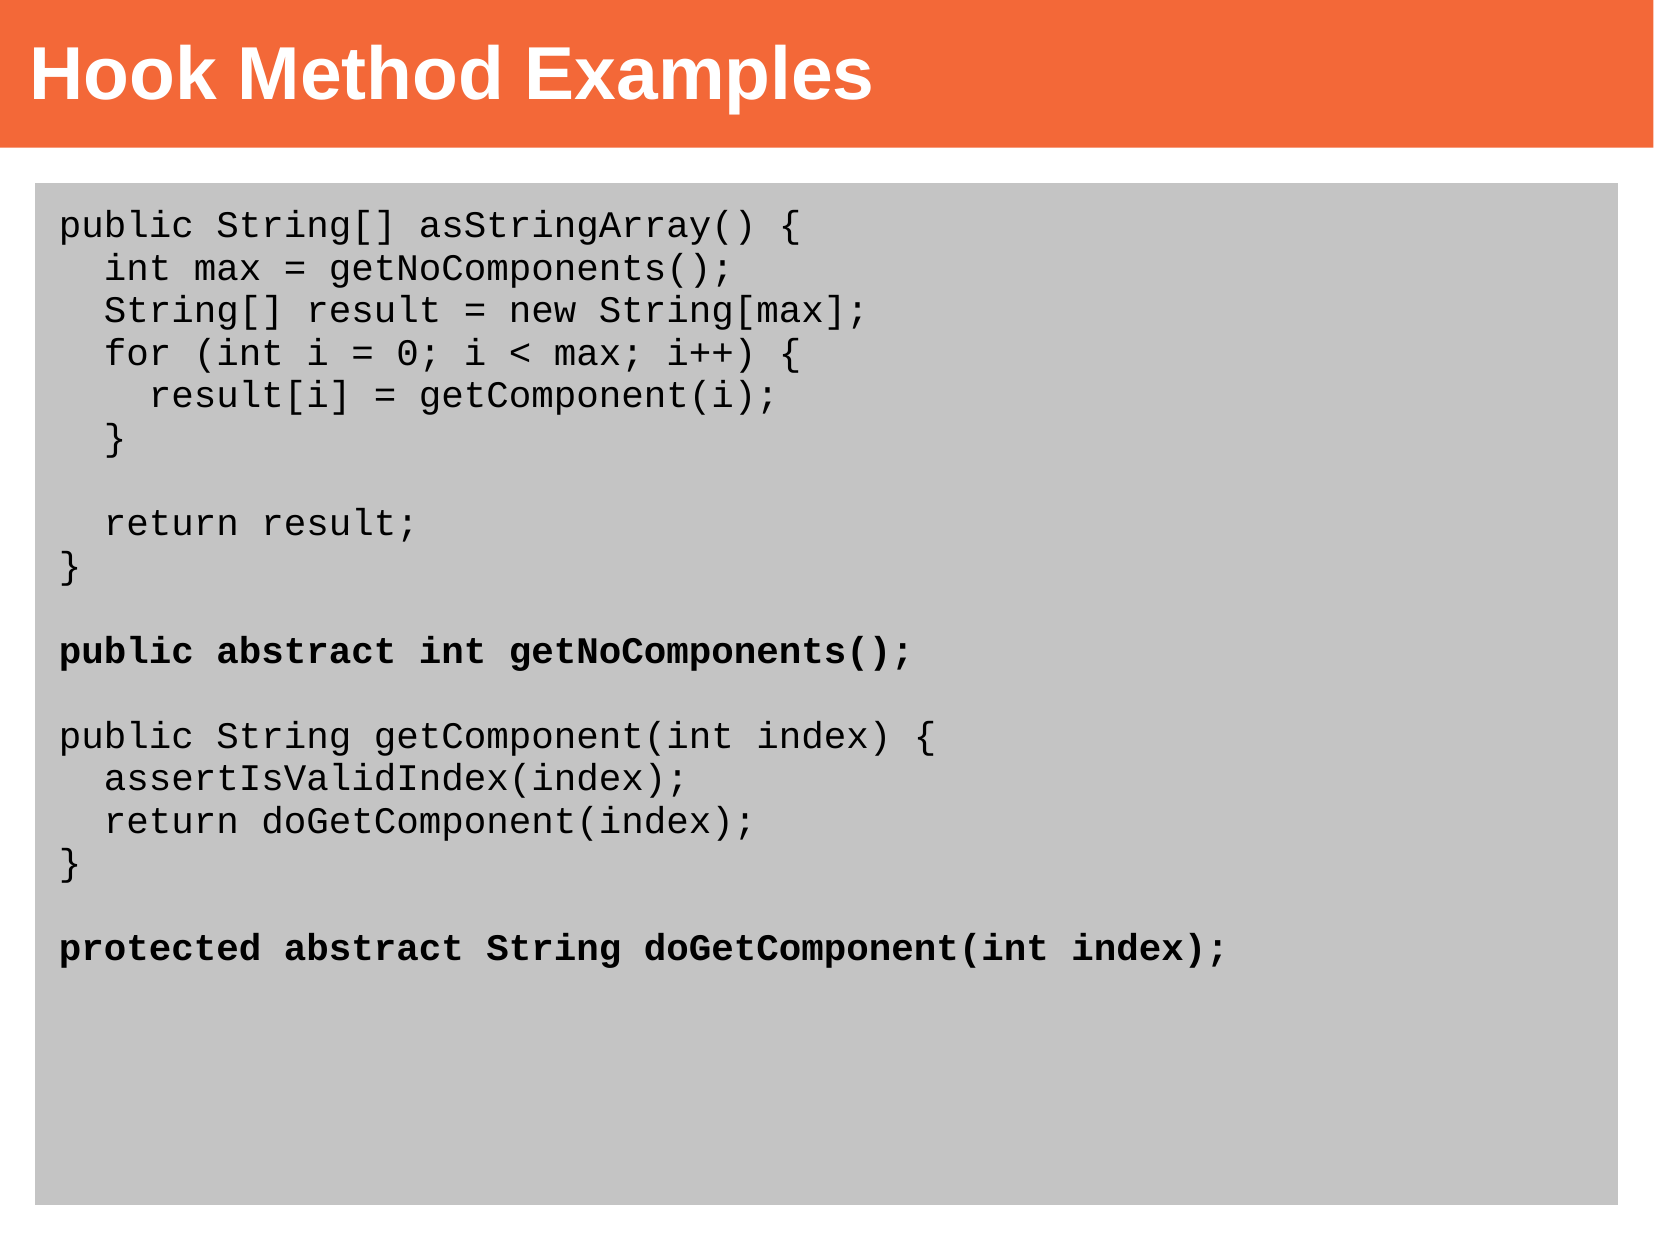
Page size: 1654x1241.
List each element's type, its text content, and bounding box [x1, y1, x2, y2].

list public String[] asStringArray() { int max = getNoComponents(); String[] result = new String[max]; for (int i = 0; i < max; i++) { result[i] = getComponent(i); } return result; } public abstract int getNoComponents(); public String getComponent(int index) { assertIsValidIndex(index); return doGetComponent(index); } protected abstract String doGetComponent(int index); [29, 177, 1625, 1211]
title Hook Method Examples [0, 0, 1654, 148]
